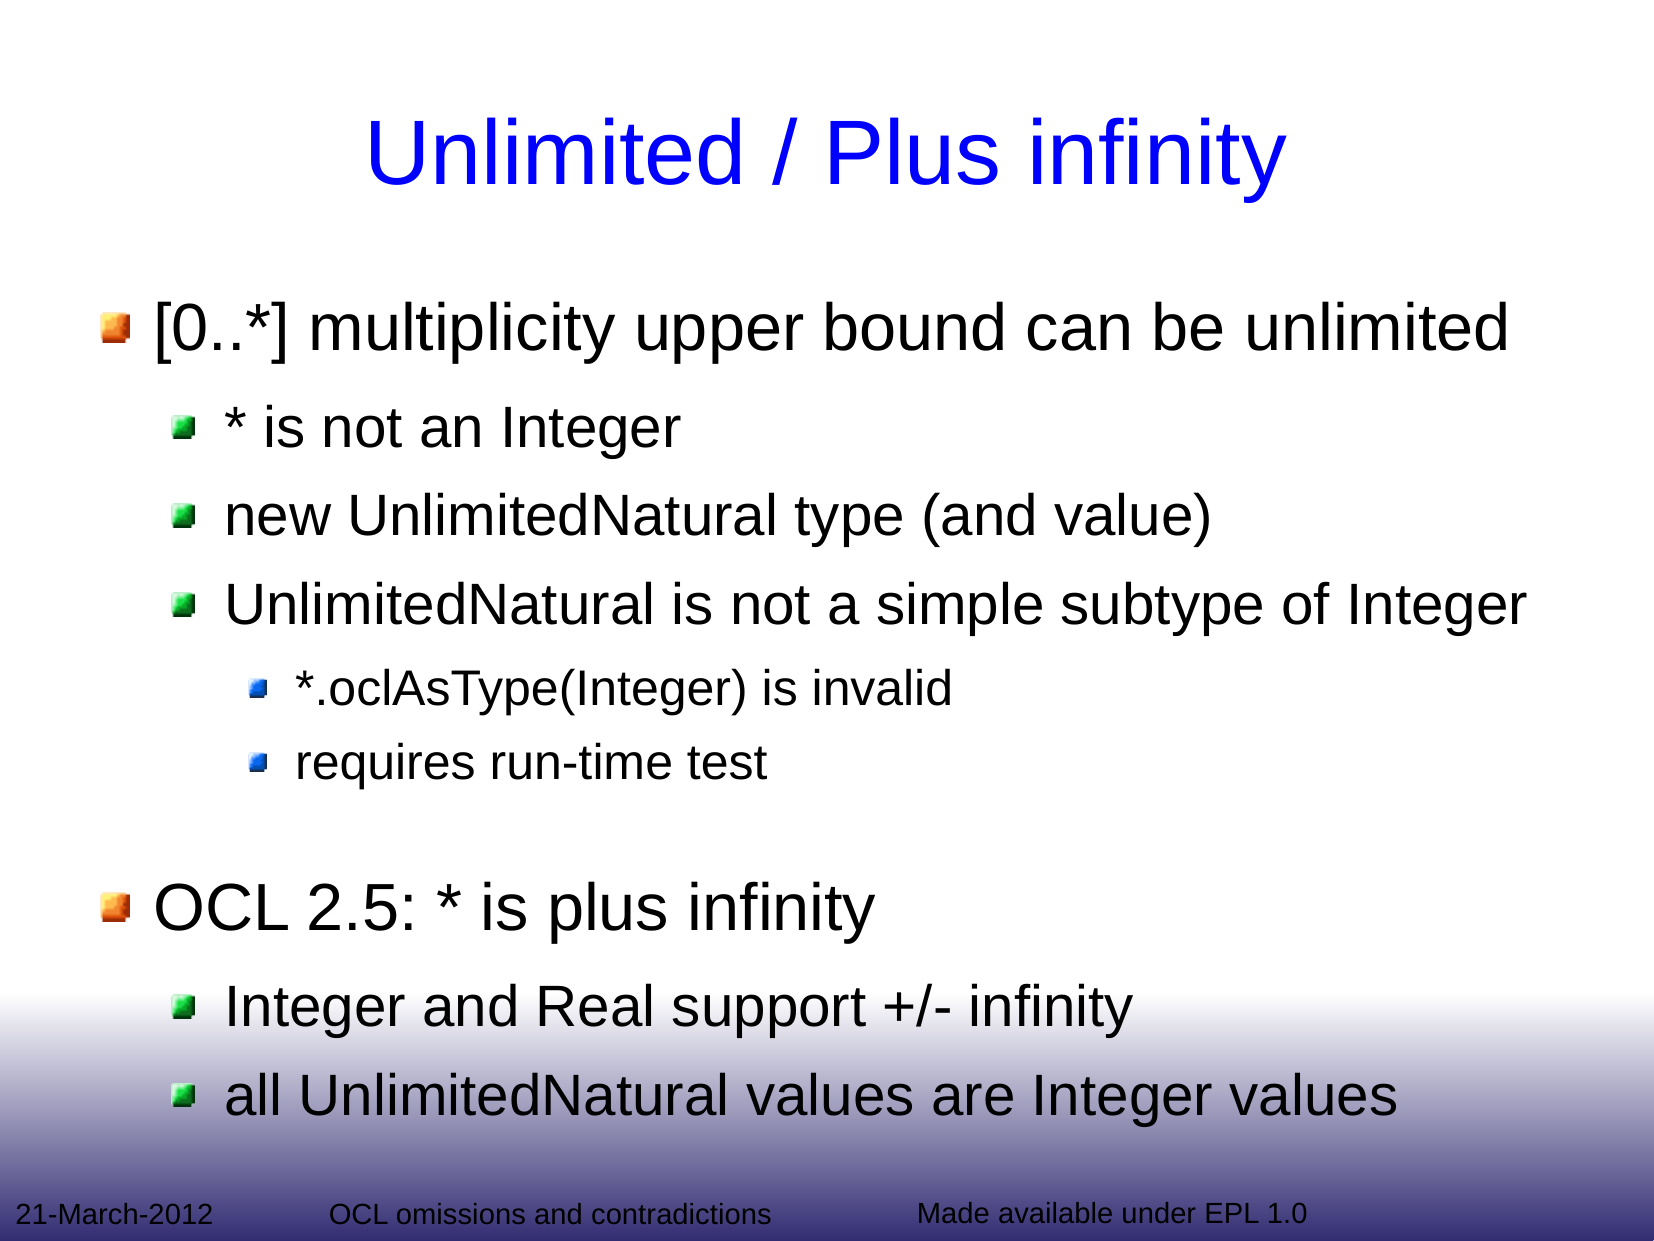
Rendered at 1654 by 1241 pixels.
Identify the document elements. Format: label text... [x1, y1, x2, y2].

title Unlimited / Plus infinity [82, 49, 1571, 257]
list [0..*] multiplicity upper bound can be unlimited * is not an Integer new UnlimitedNatural type (and value) UnlimitedNatural is not a simple subtype of Integer *.oclAsType(Integer) is invalid requires run-time test OCL 2.5: * is plus infinity Integer and Real support +/- infinity all UnlimitedNatural values are Integer values [82, 290, 1571, 1127]
